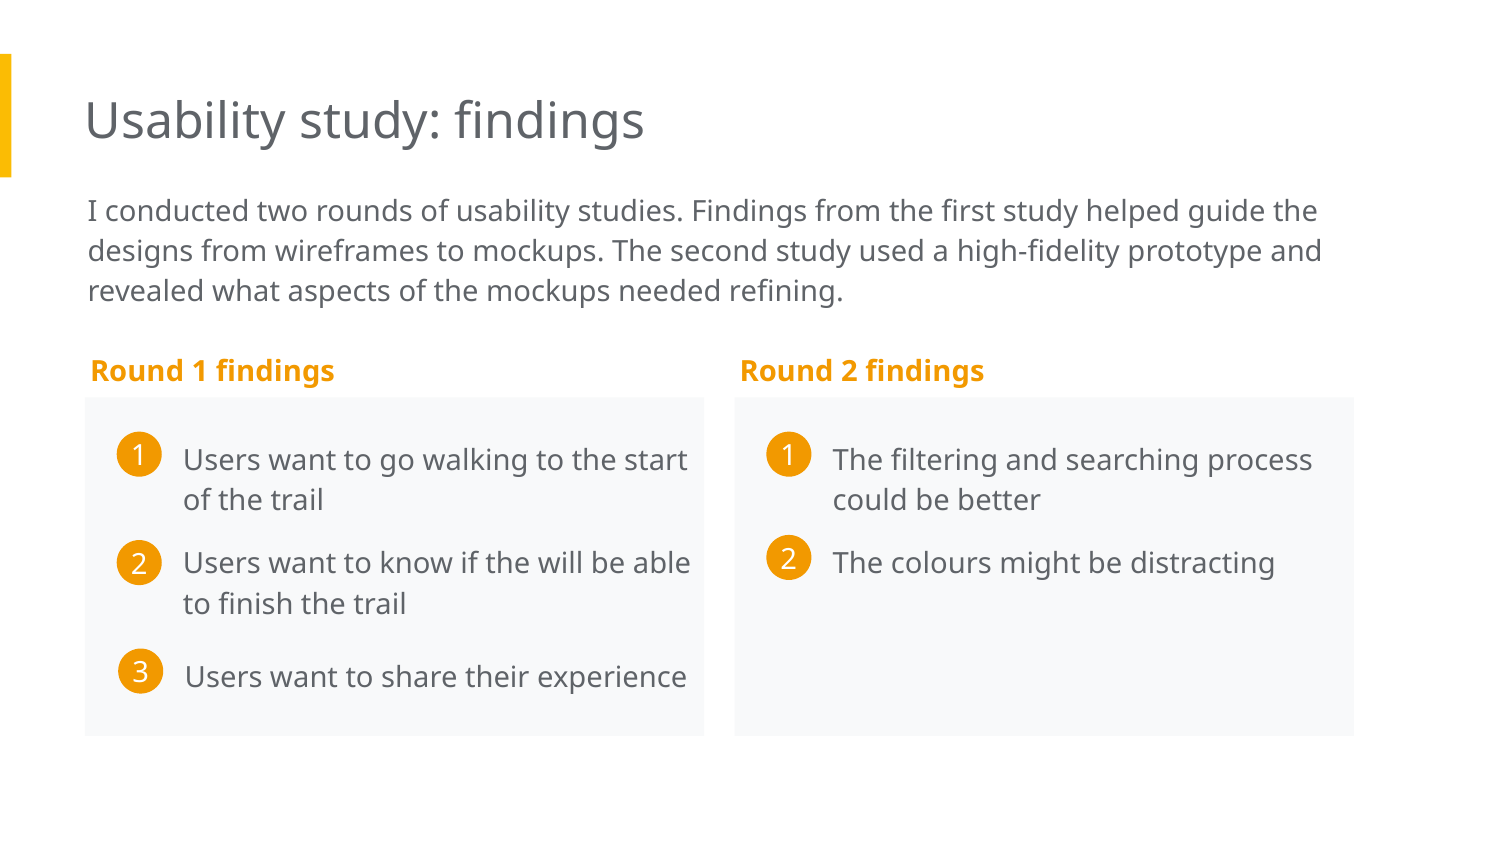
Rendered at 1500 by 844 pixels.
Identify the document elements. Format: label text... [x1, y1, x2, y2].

text_box Round 2 findings [724, 331, 1272, 402]
text_box [734, 397, 1354, 736]
text_box Users want to know if the will be able to finish the trail [168, 524, 716, 635]
text_box I conducted two rounds of usability studies. Findings from the first study helped guide the designs from wireframes to mockups. The second study used a high-fidelity prototype and revealed what aspects of the mockups needed refining. [87, 172, 1379, 323]
text_box Users want to go walking to the start of the trail [168, 421, 716, 524]
text_box 1 [766, 431, 812, 477]
text_box 2 [116, 540, 162, 586]
text_box The colours might be distracting [817, 524, 1365, 595]
text_box The filtering and searching process could be better [817, 421, 1365, 524]
text_box Round 1 findings [74, 331, 623, 402]
text_box 2 [766, 534, 812, 580]
text_box [84, 397, 705, 736]
text_box 3 [118, 648, 164, 694]
text_box 1 [116, 431, 162, 477]
text_box Usability study: findings [84, 73, 1095, 164]
text_box Users want to share their experience [169, 638, 717, 709]
